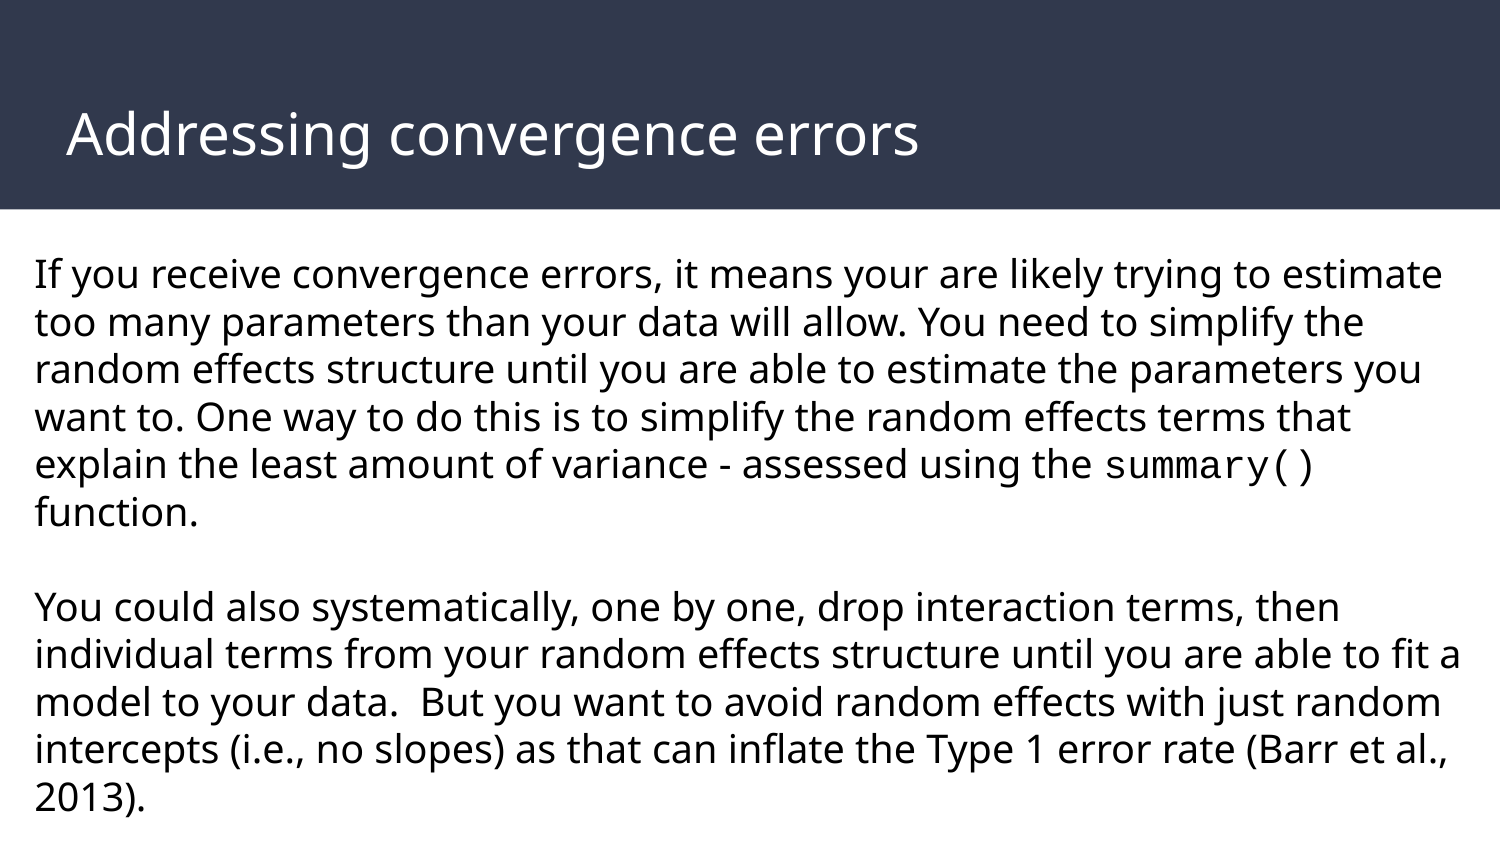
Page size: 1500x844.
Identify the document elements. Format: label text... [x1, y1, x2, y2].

title Addressing convergence errors [51, 82, 1449, 185]
text_box If you receive convergence errors, it means your are likely trying to estimate too many parameters than your data will allow. You need to simplify the random effects structure until you are able to estimate the parameters you want to. One way to do this is to simplify the random effects terms that explain the least amount of variance - assessed using the summary() function. You could also systematically, one by one, drop interaction terms, then individual terms from your random effects structure until you are able to fit a model to your data. But you want to avoid random effects with just random intercepts (i.e., no slopes) as that can inflate the Type 1 error rate (Barr et al., 2013). [19, 234, 1483, 792]
